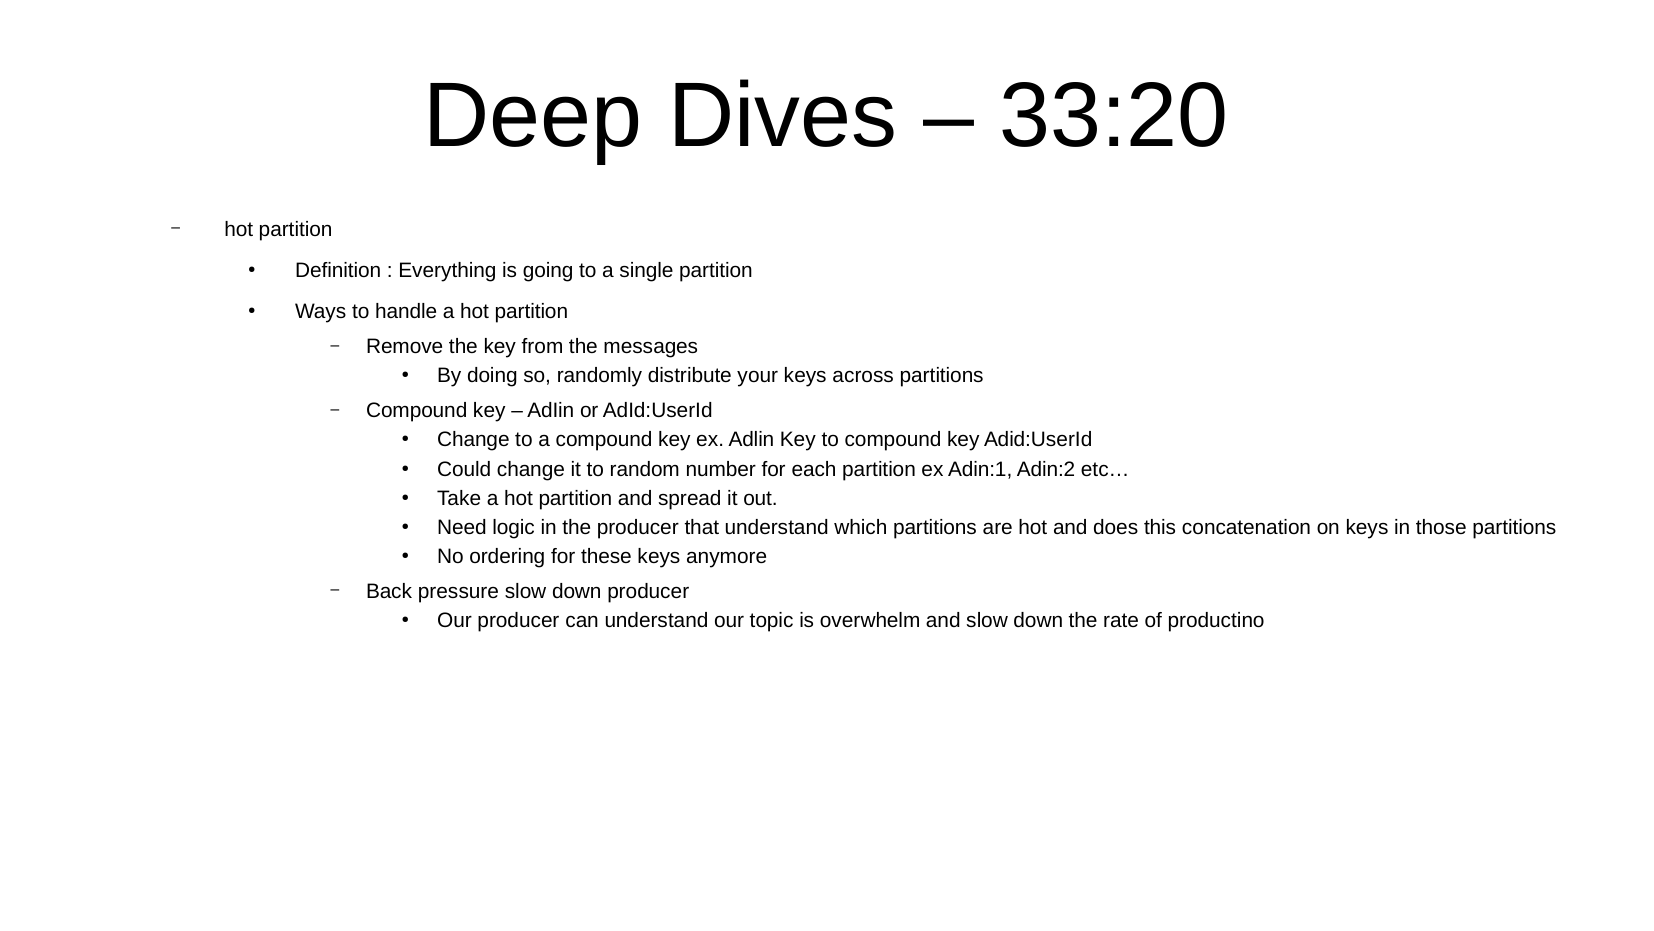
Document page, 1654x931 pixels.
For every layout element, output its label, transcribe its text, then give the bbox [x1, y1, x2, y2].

title Deep Dives – 33:20 [82, 37, 1571, 193]
list hot partition Definition : Everything is going to a single partition Ways to handle a hot partition Remove the key from the messages By doing so, randomly distribute your keys across partitions Compound key – AdIin or AdId:UserId Change to a compound key ex. Adlin Key to compound key Adid:UserId Could change it to random number for each partition ex Adin:1, Adin:2 etc… Take a hot partition and spread it out. Need logic in the producer that understand which partitions are hot and does this concatenation on keys in those partitions No ordering for these keys anymore Back pressure slow down producer Our producer can understand our topic is overwhelm and slow down the rate of productino [82, 217, 1571, 758]
